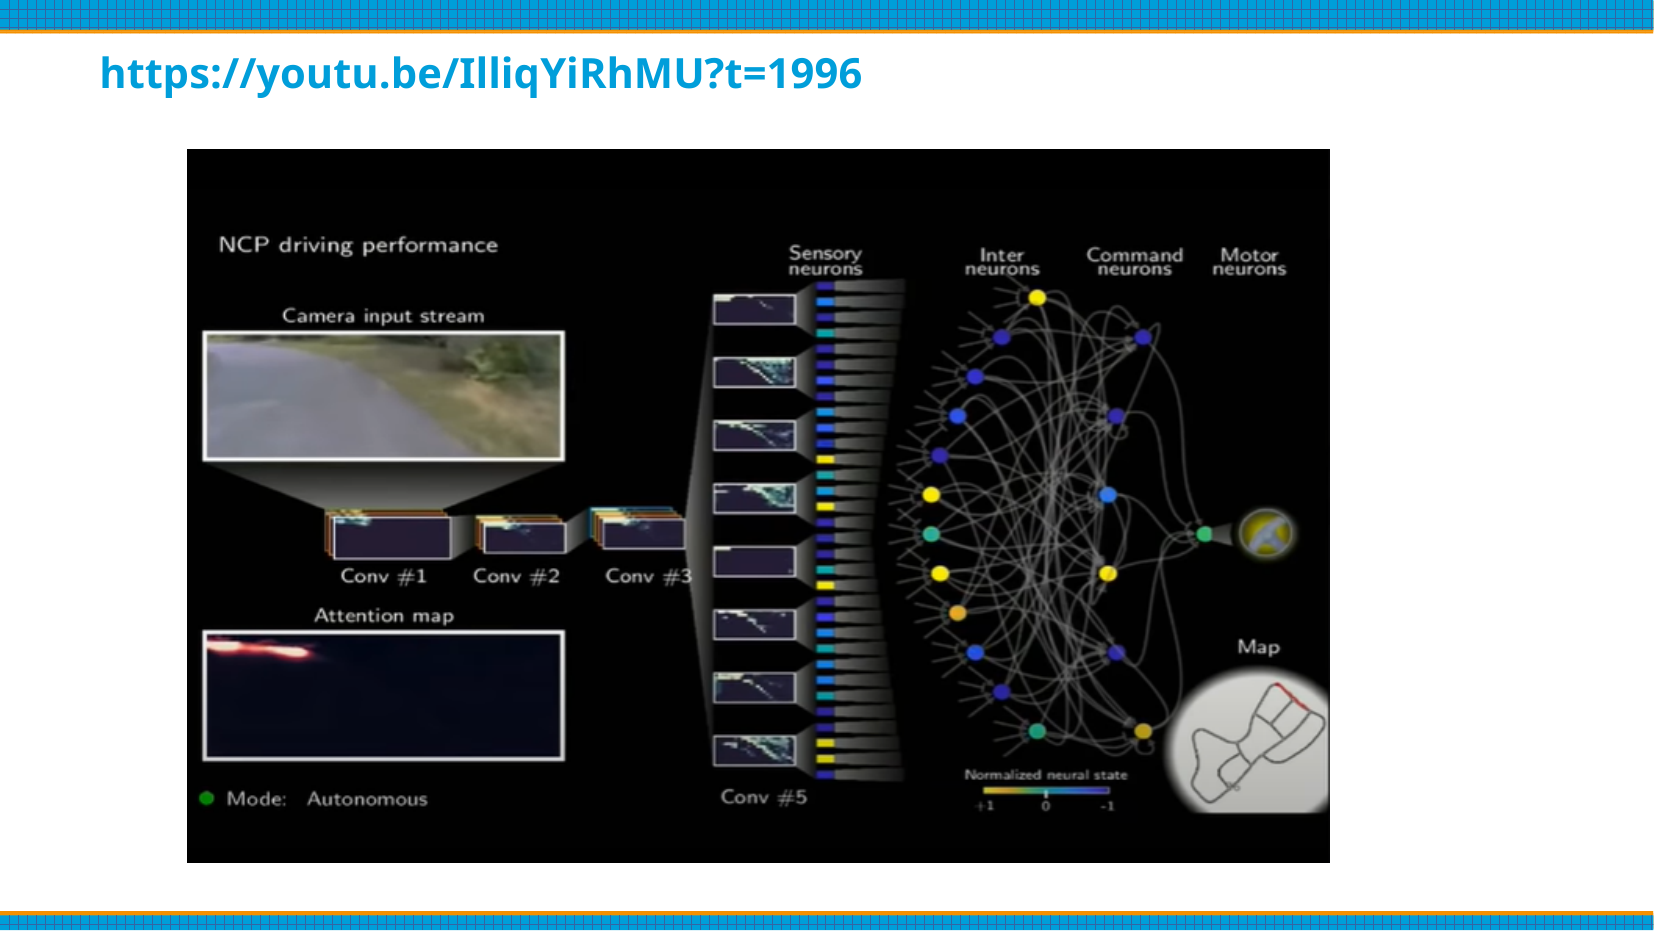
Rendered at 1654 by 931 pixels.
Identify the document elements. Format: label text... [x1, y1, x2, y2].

subtitle https://youtu.be/IlliqYiRhMU?t=1996 [88, 44, 1565, 798]
picture [187, 149, 1330, 863]
